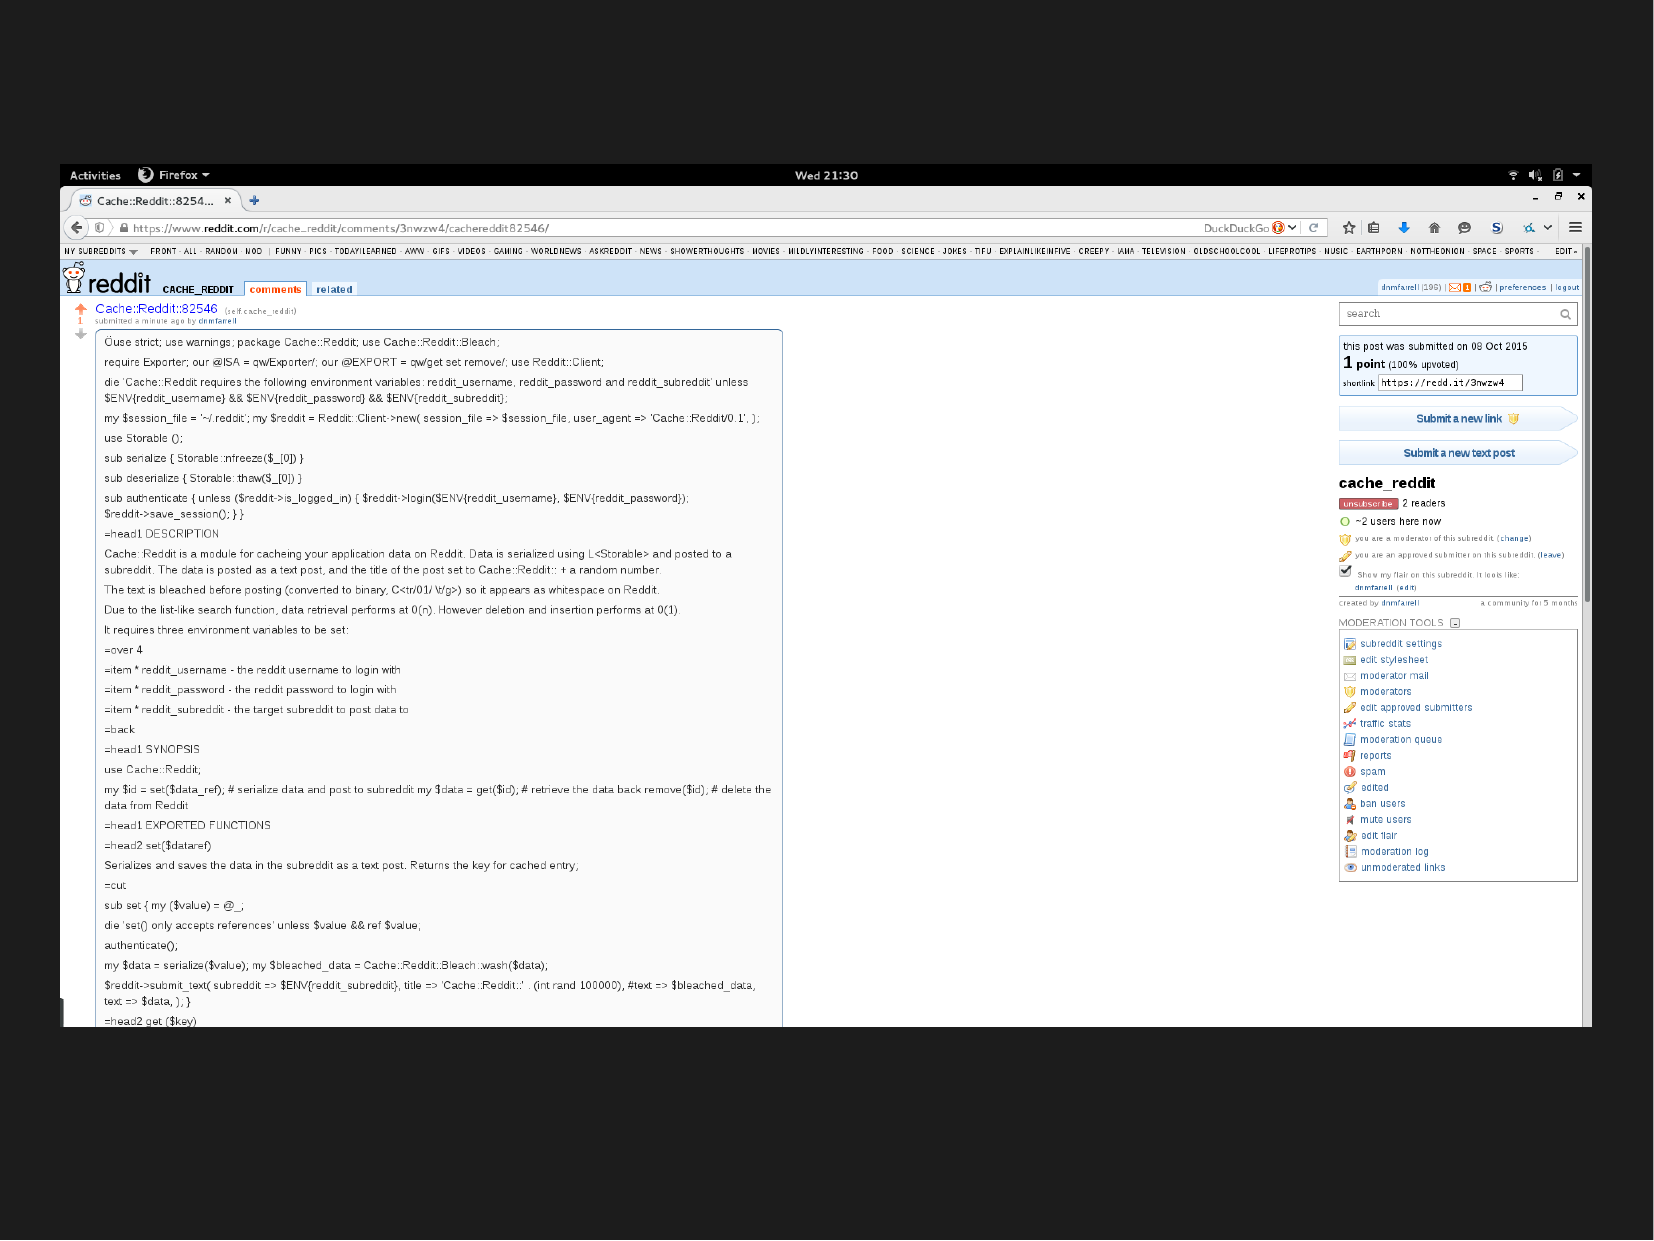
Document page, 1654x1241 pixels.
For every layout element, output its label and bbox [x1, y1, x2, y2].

picture [60, 164, 1592, 1027]
